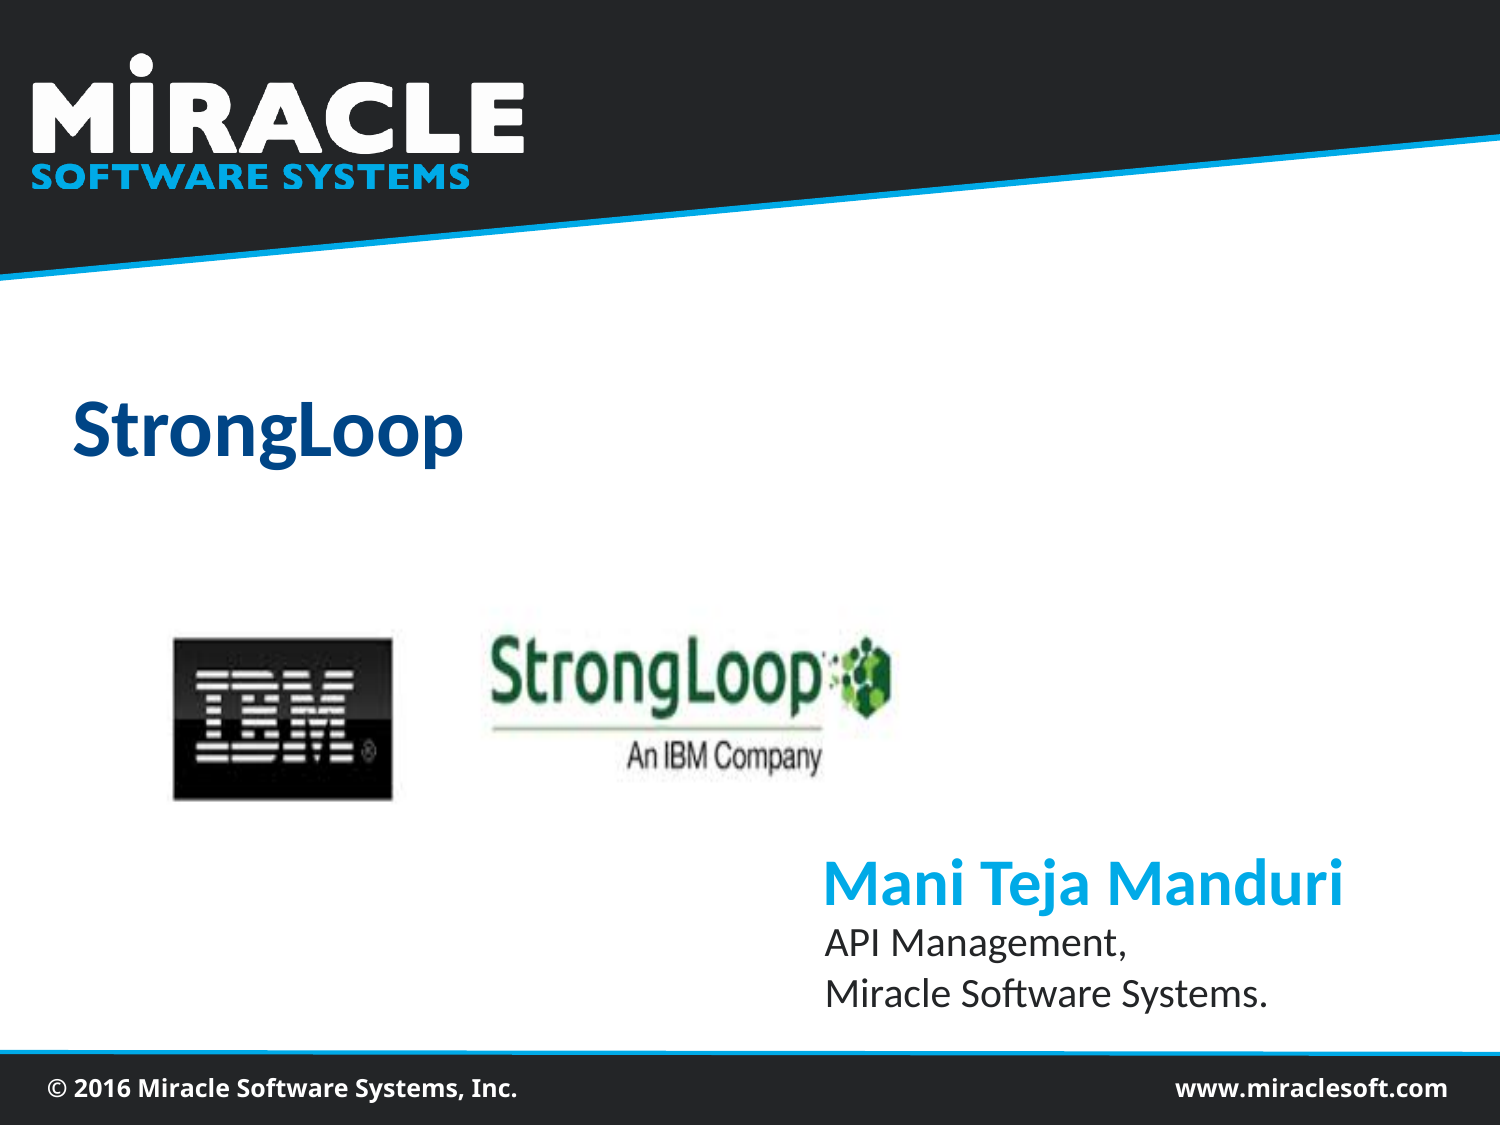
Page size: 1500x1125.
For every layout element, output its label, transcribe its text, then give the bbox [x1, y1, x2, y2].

list API Management, [809, 916, 1464, 968]
picture [63, 565, 991, 841]
list Mani Teja Manduri [807, 831, 1475, 903]
list Miracle Software Systems. [809, 968, 1464, 1027]
title StrongLoop [56, 309, 1449, 526]
